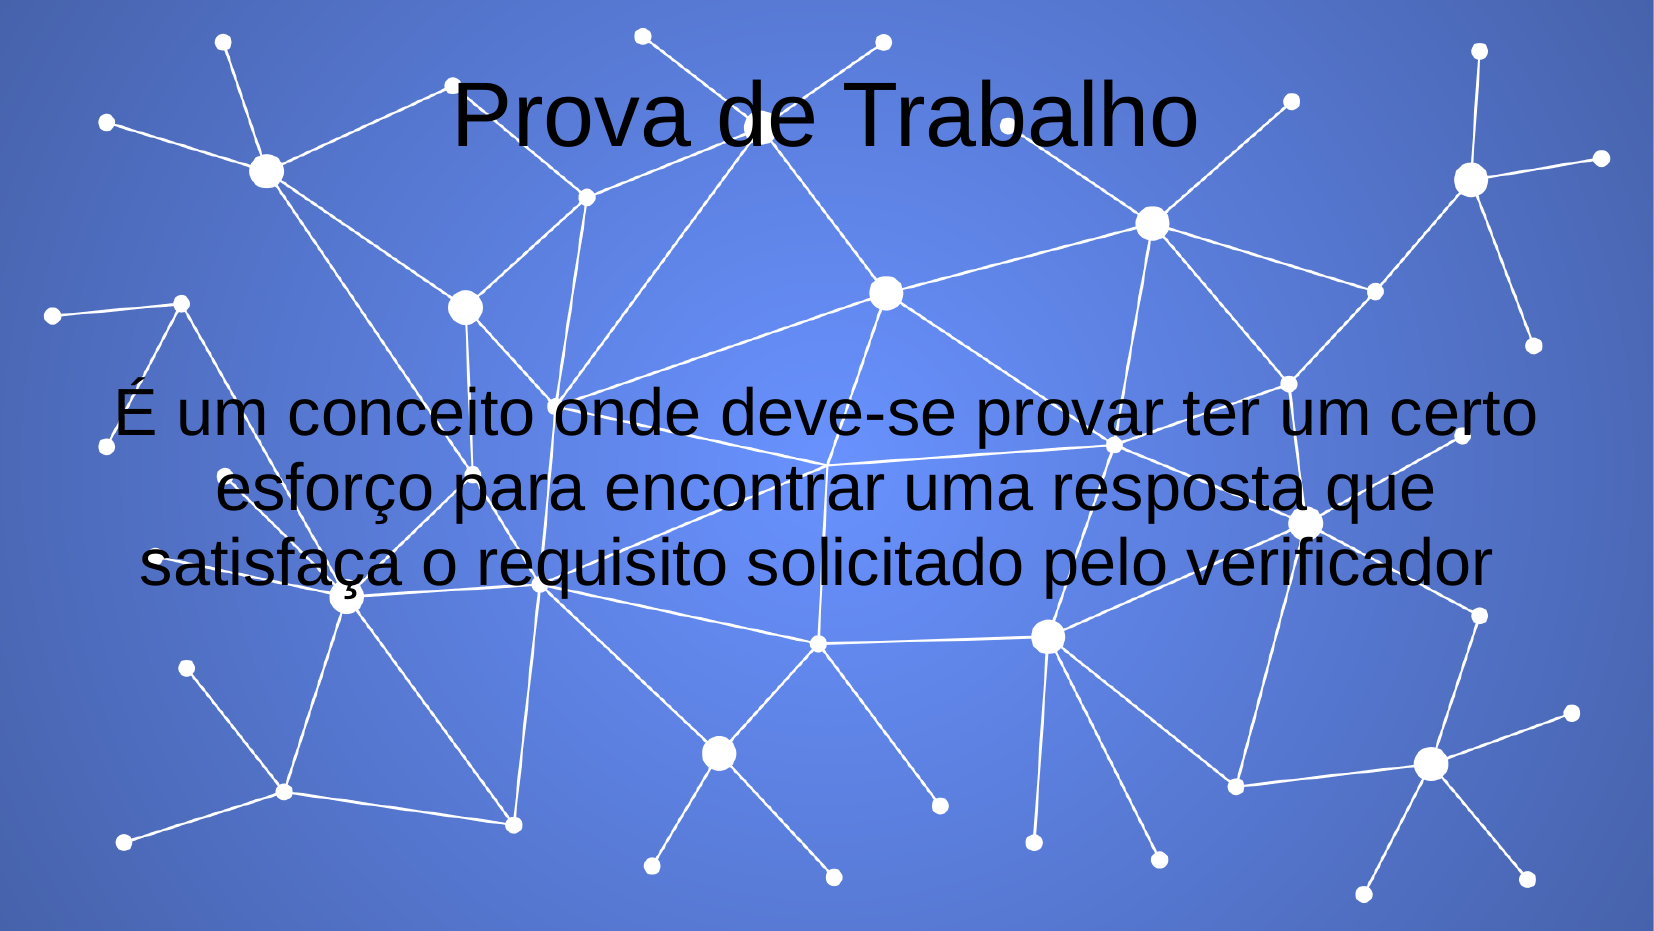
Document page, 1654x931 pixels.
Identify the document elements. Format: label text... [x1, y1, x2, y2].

title Prova de Trabalho [82, 37, 1571, 193]
picture [0, 0, 1654, 931]
subtitle É um conceito onde deve-se provar ter um certo esforço para encontrar uma resposta que satisfaça o requisito solicitado pelo verificador [82, 217, 1571, 758]
